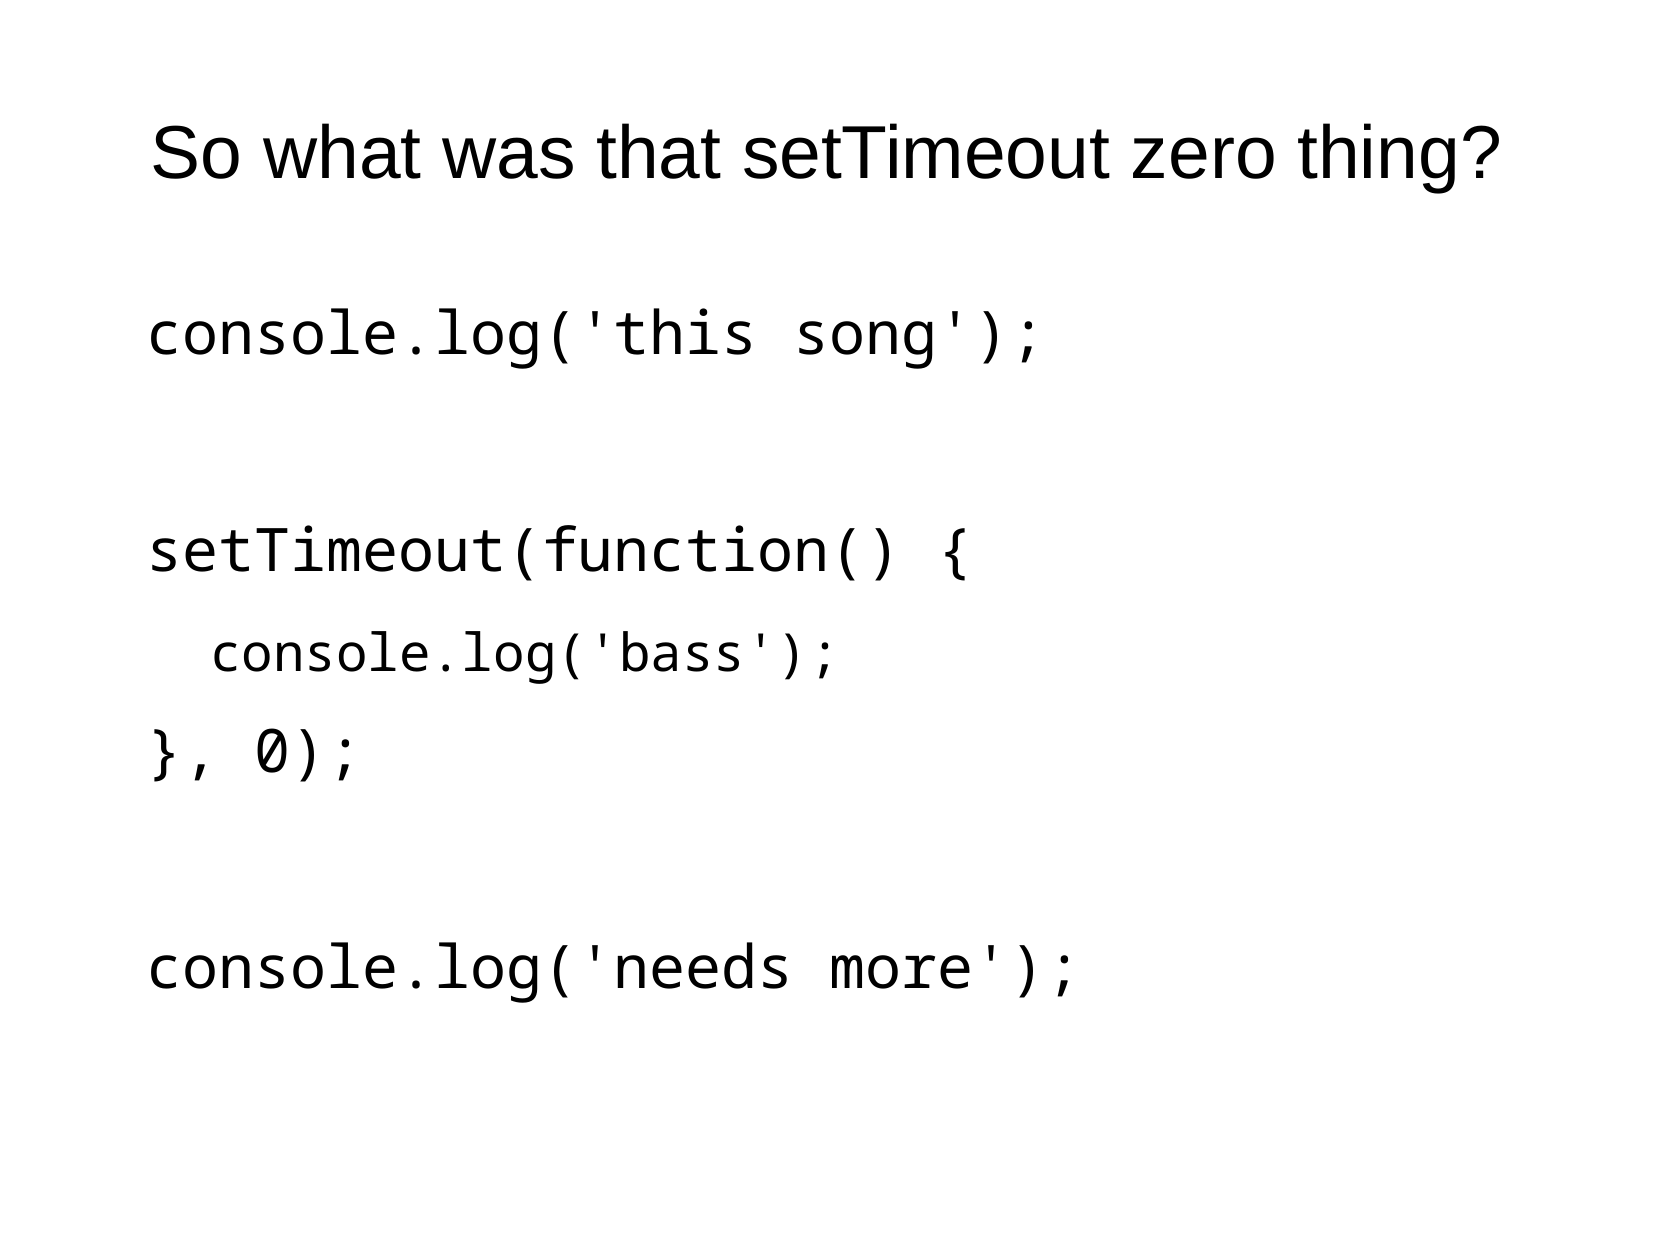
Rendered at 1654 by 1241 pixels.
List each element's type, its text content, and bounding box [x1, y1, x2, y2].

title So what was that setTimeout zero thing? [82, 49, 1571, 257]
list console.log('this song'); setTimeout(function() { console.log('bass'); }, 0); console.log('needs more'); [82, 290, 1571, 1010]
